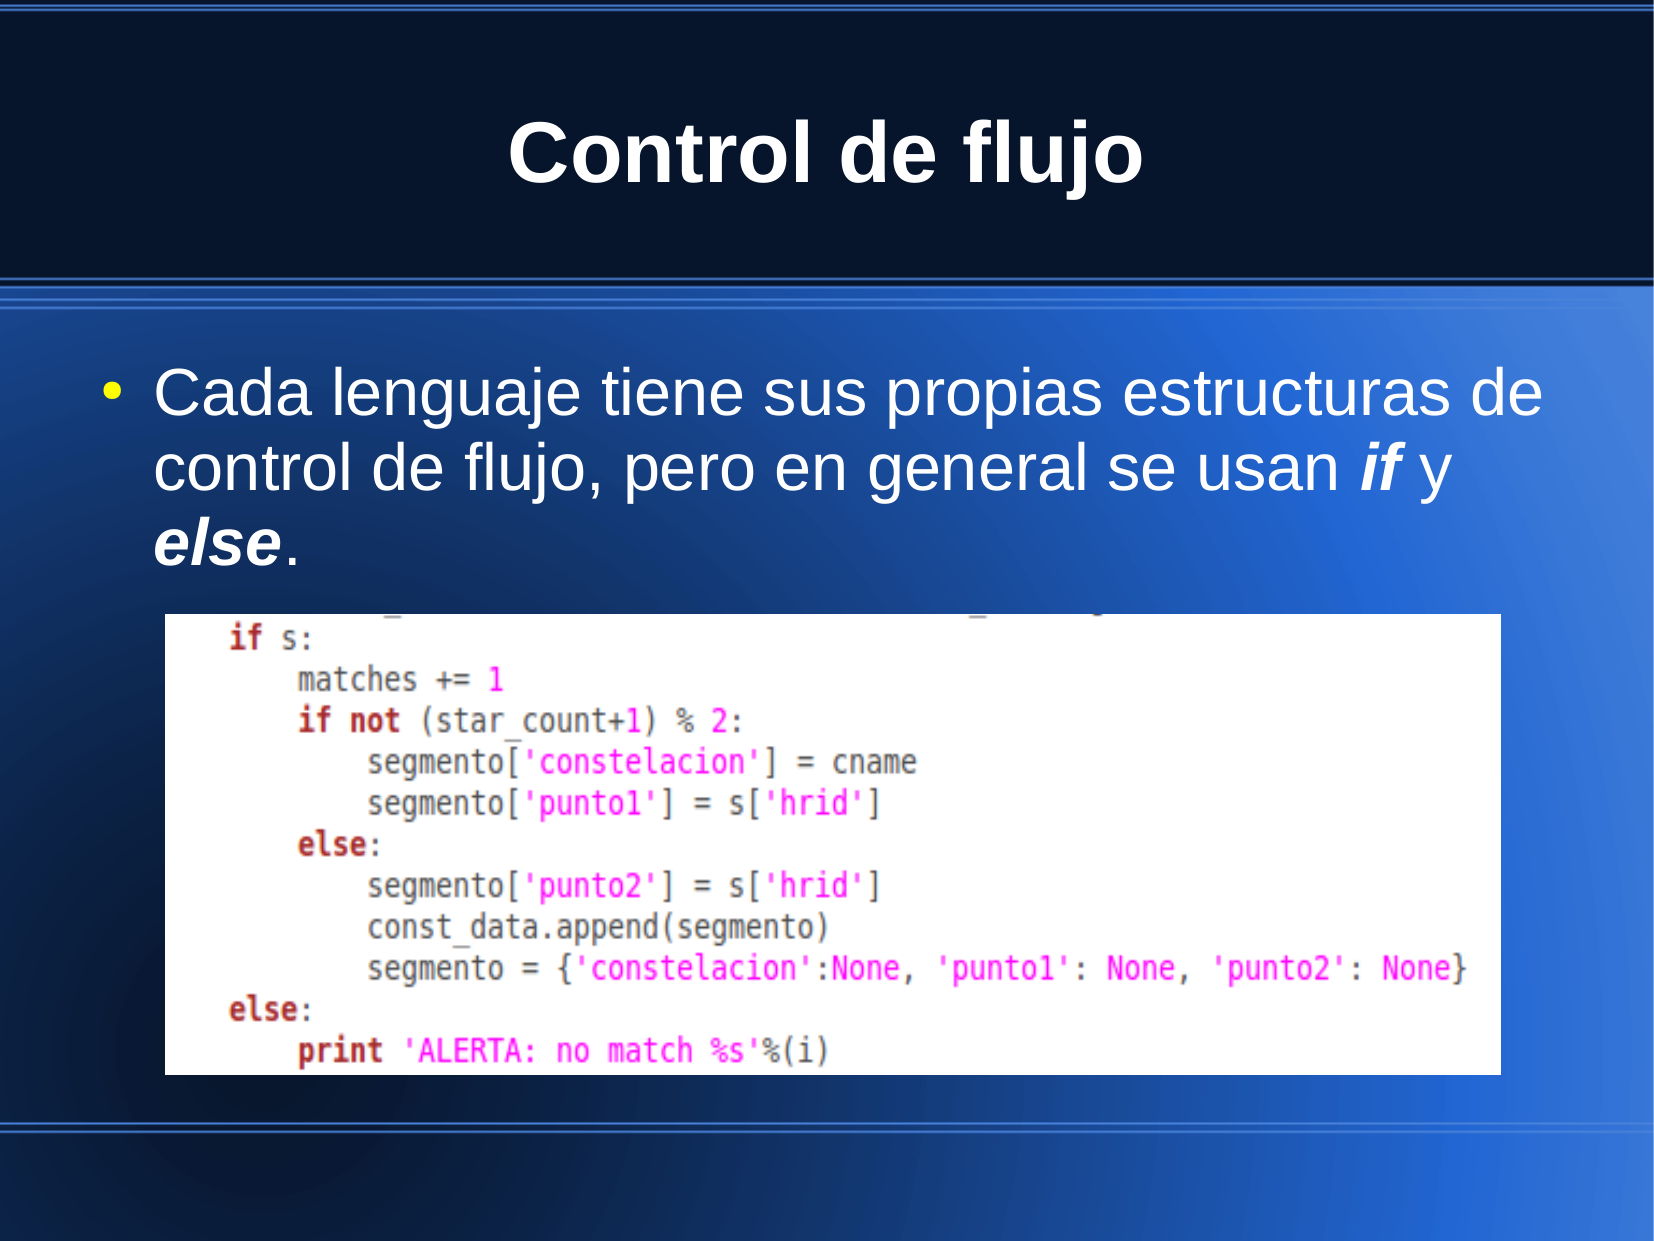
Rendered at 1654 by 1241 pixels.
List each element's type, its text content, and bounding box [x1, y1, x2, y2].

title Control de flujo [82, 49, 1571, 257]
list Cada lenguaje tiene sus propias estructuras de control de flujo, pero en general se usan if y else. [82, 355, 1571, 1075]
picture [0, 0, 1654, 1241]
